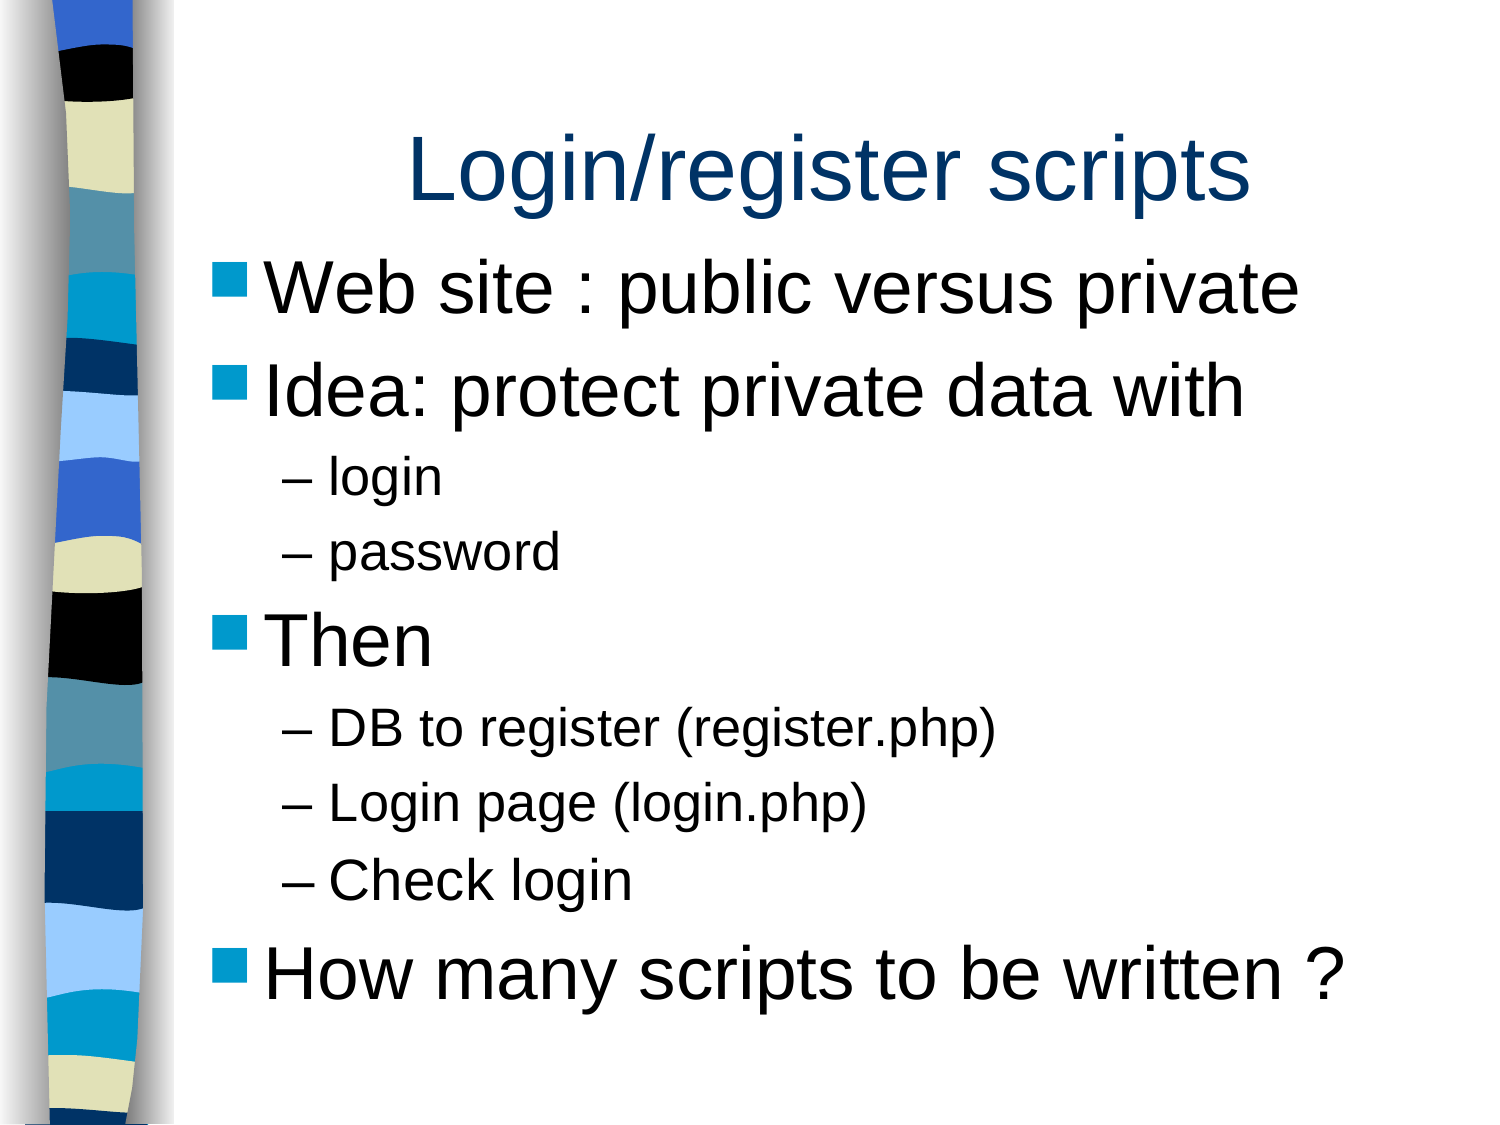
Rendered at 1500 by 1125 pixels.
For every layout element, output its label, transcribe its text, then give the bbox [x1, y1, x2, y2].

title Login/register scripts [192, 74, 1468, 237]
list Web site : public versus private Idea: protect private data with login password Then DB to register (register.php) Login page (login.php) Check login How many scripts to be written ? [192, 237, 1468, 1096]
